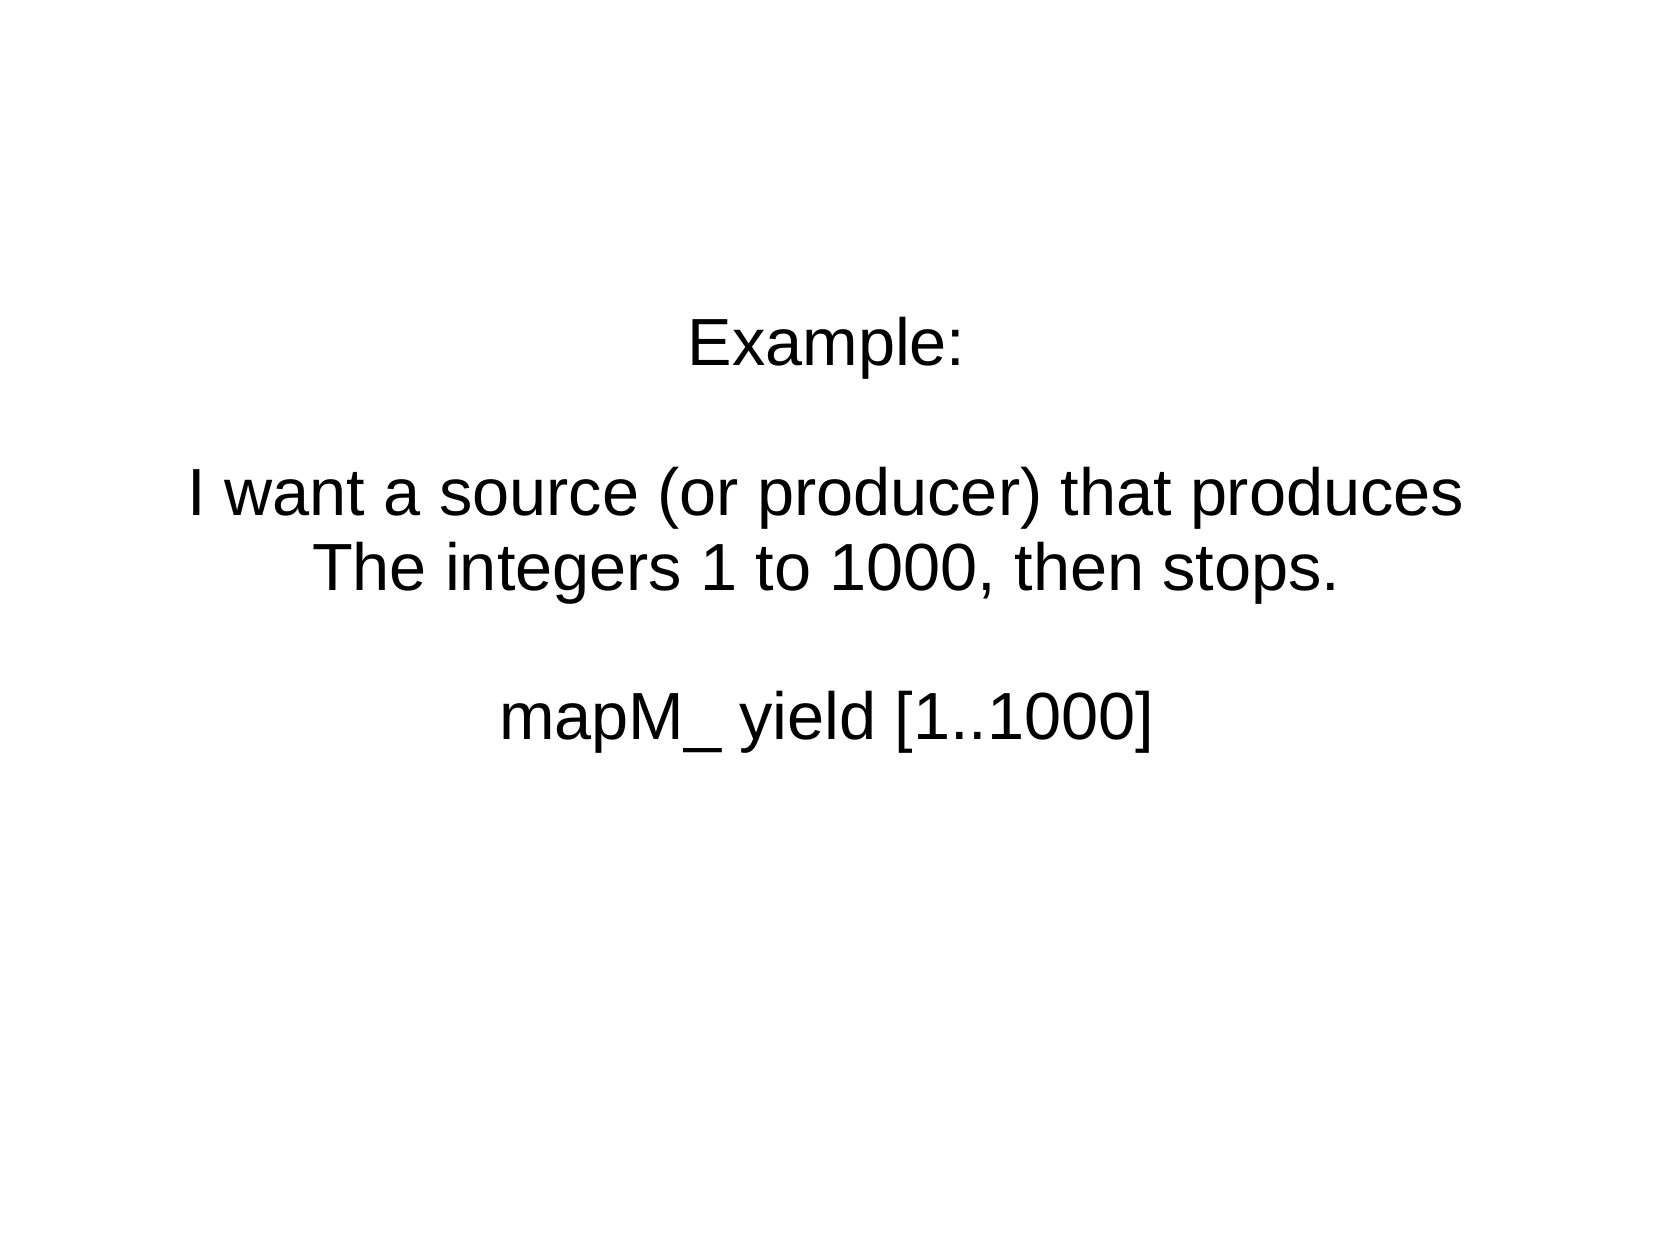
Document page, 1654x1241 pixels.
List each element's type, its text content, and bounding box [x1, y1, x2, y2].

subtitle Example: I want a source (or producer) that produces The integers 1 to 1000, then stops. mapM_ yield [1..1000] [82, 49, 1571, 1010]
